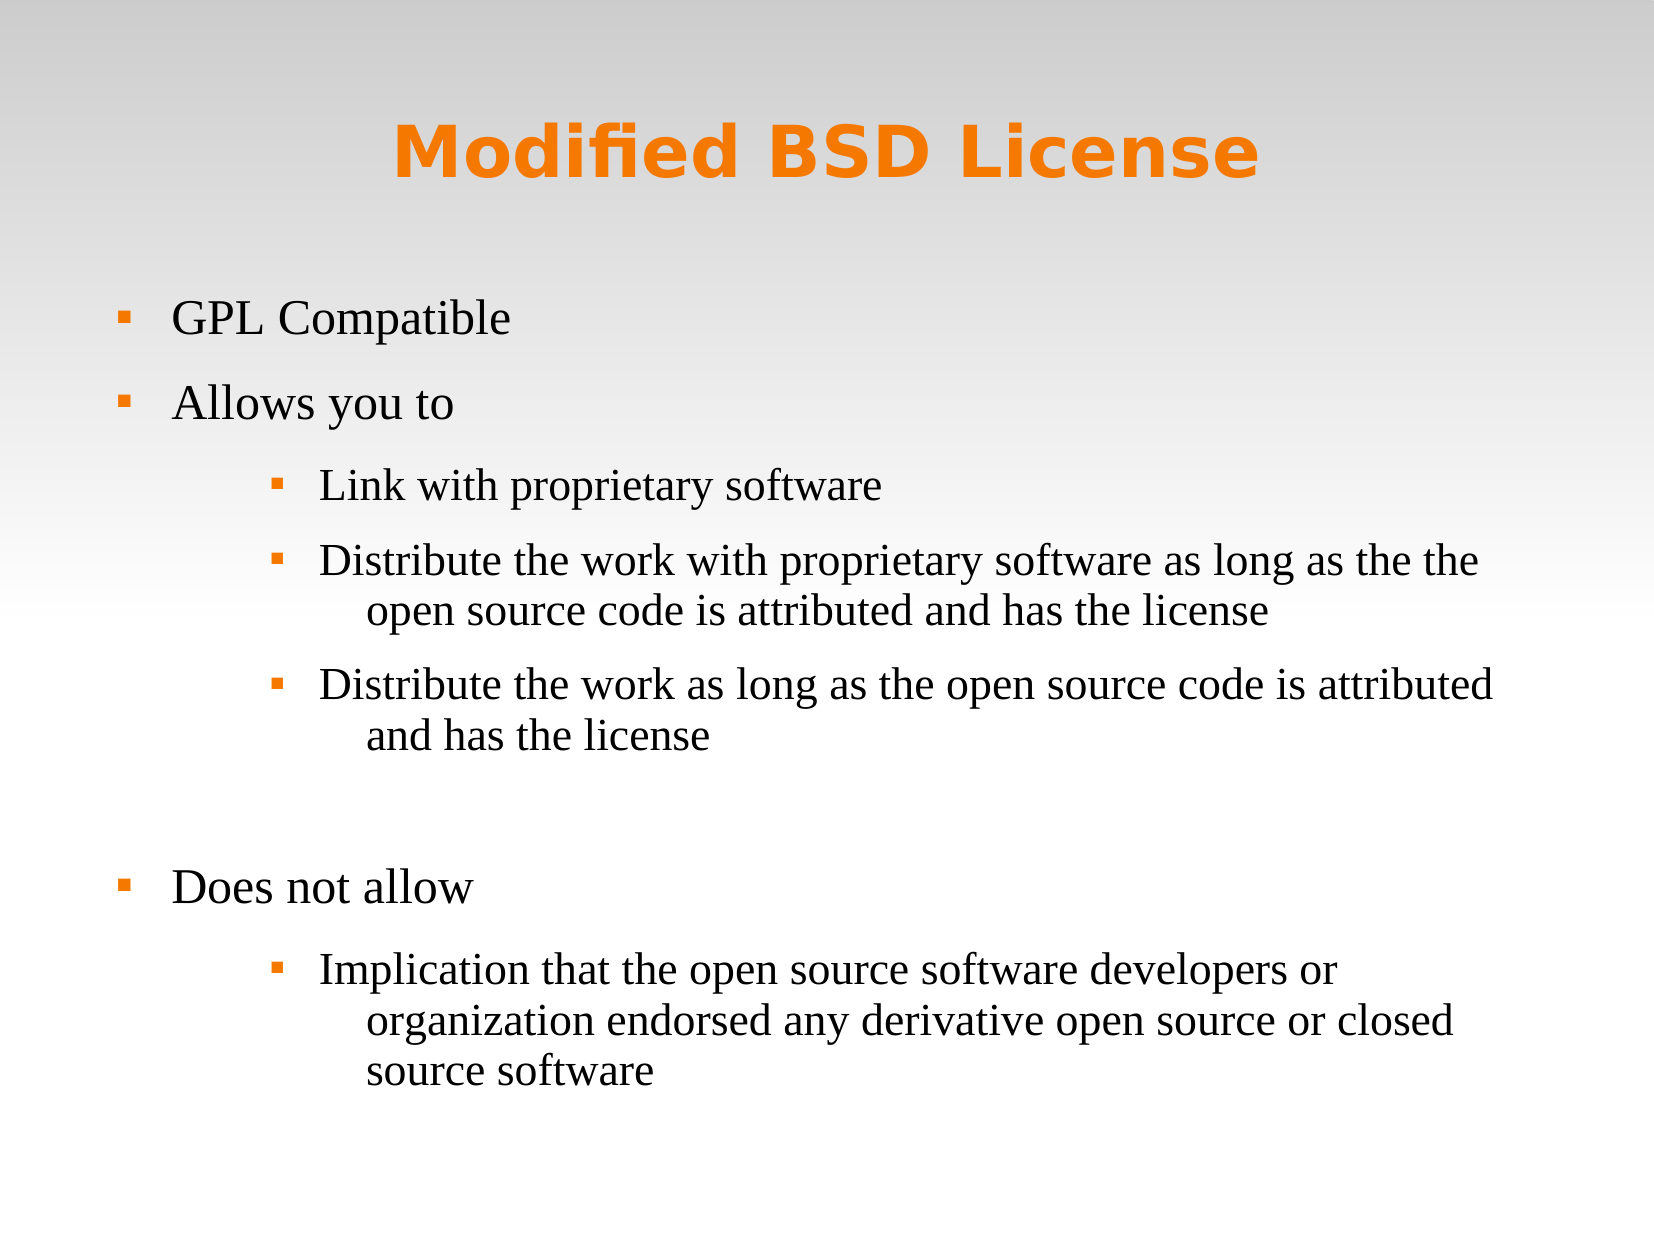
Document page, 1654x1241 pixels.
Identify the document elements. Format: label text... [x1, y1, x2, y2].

title Modified BSD License [82, 49, 1571, 257]
list GPL Compatible Allows you to Link with proprietary software Distribute the work with proprietary software as long as the the open source code is attributed and has the license Distribute the work as long as the open source code is attributed and has the license Does not allow Implication that the open source software developers or organization endorsed any derivative open source or closed source software [82, 290, 1571, 1155]
